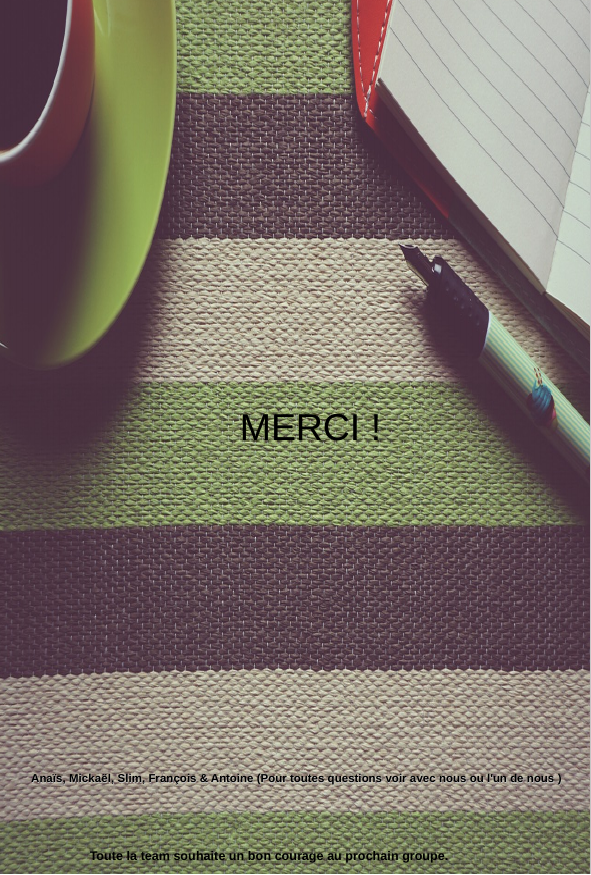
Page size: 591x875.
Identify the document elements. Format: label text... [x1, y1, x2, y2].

text_box Anaïs, Mickaël, Slim, François & Antoine (Pour toutes questions voir avec nous ou l'un de nous ) [16, 765, 588, 826]
text_box MERCI ! [225, 399, 406, 499]
text_box Toute la team souhaite un bon courage au prochain groupe. [75, 841, 511, 874]
picture [0, 0, 591, 874]
